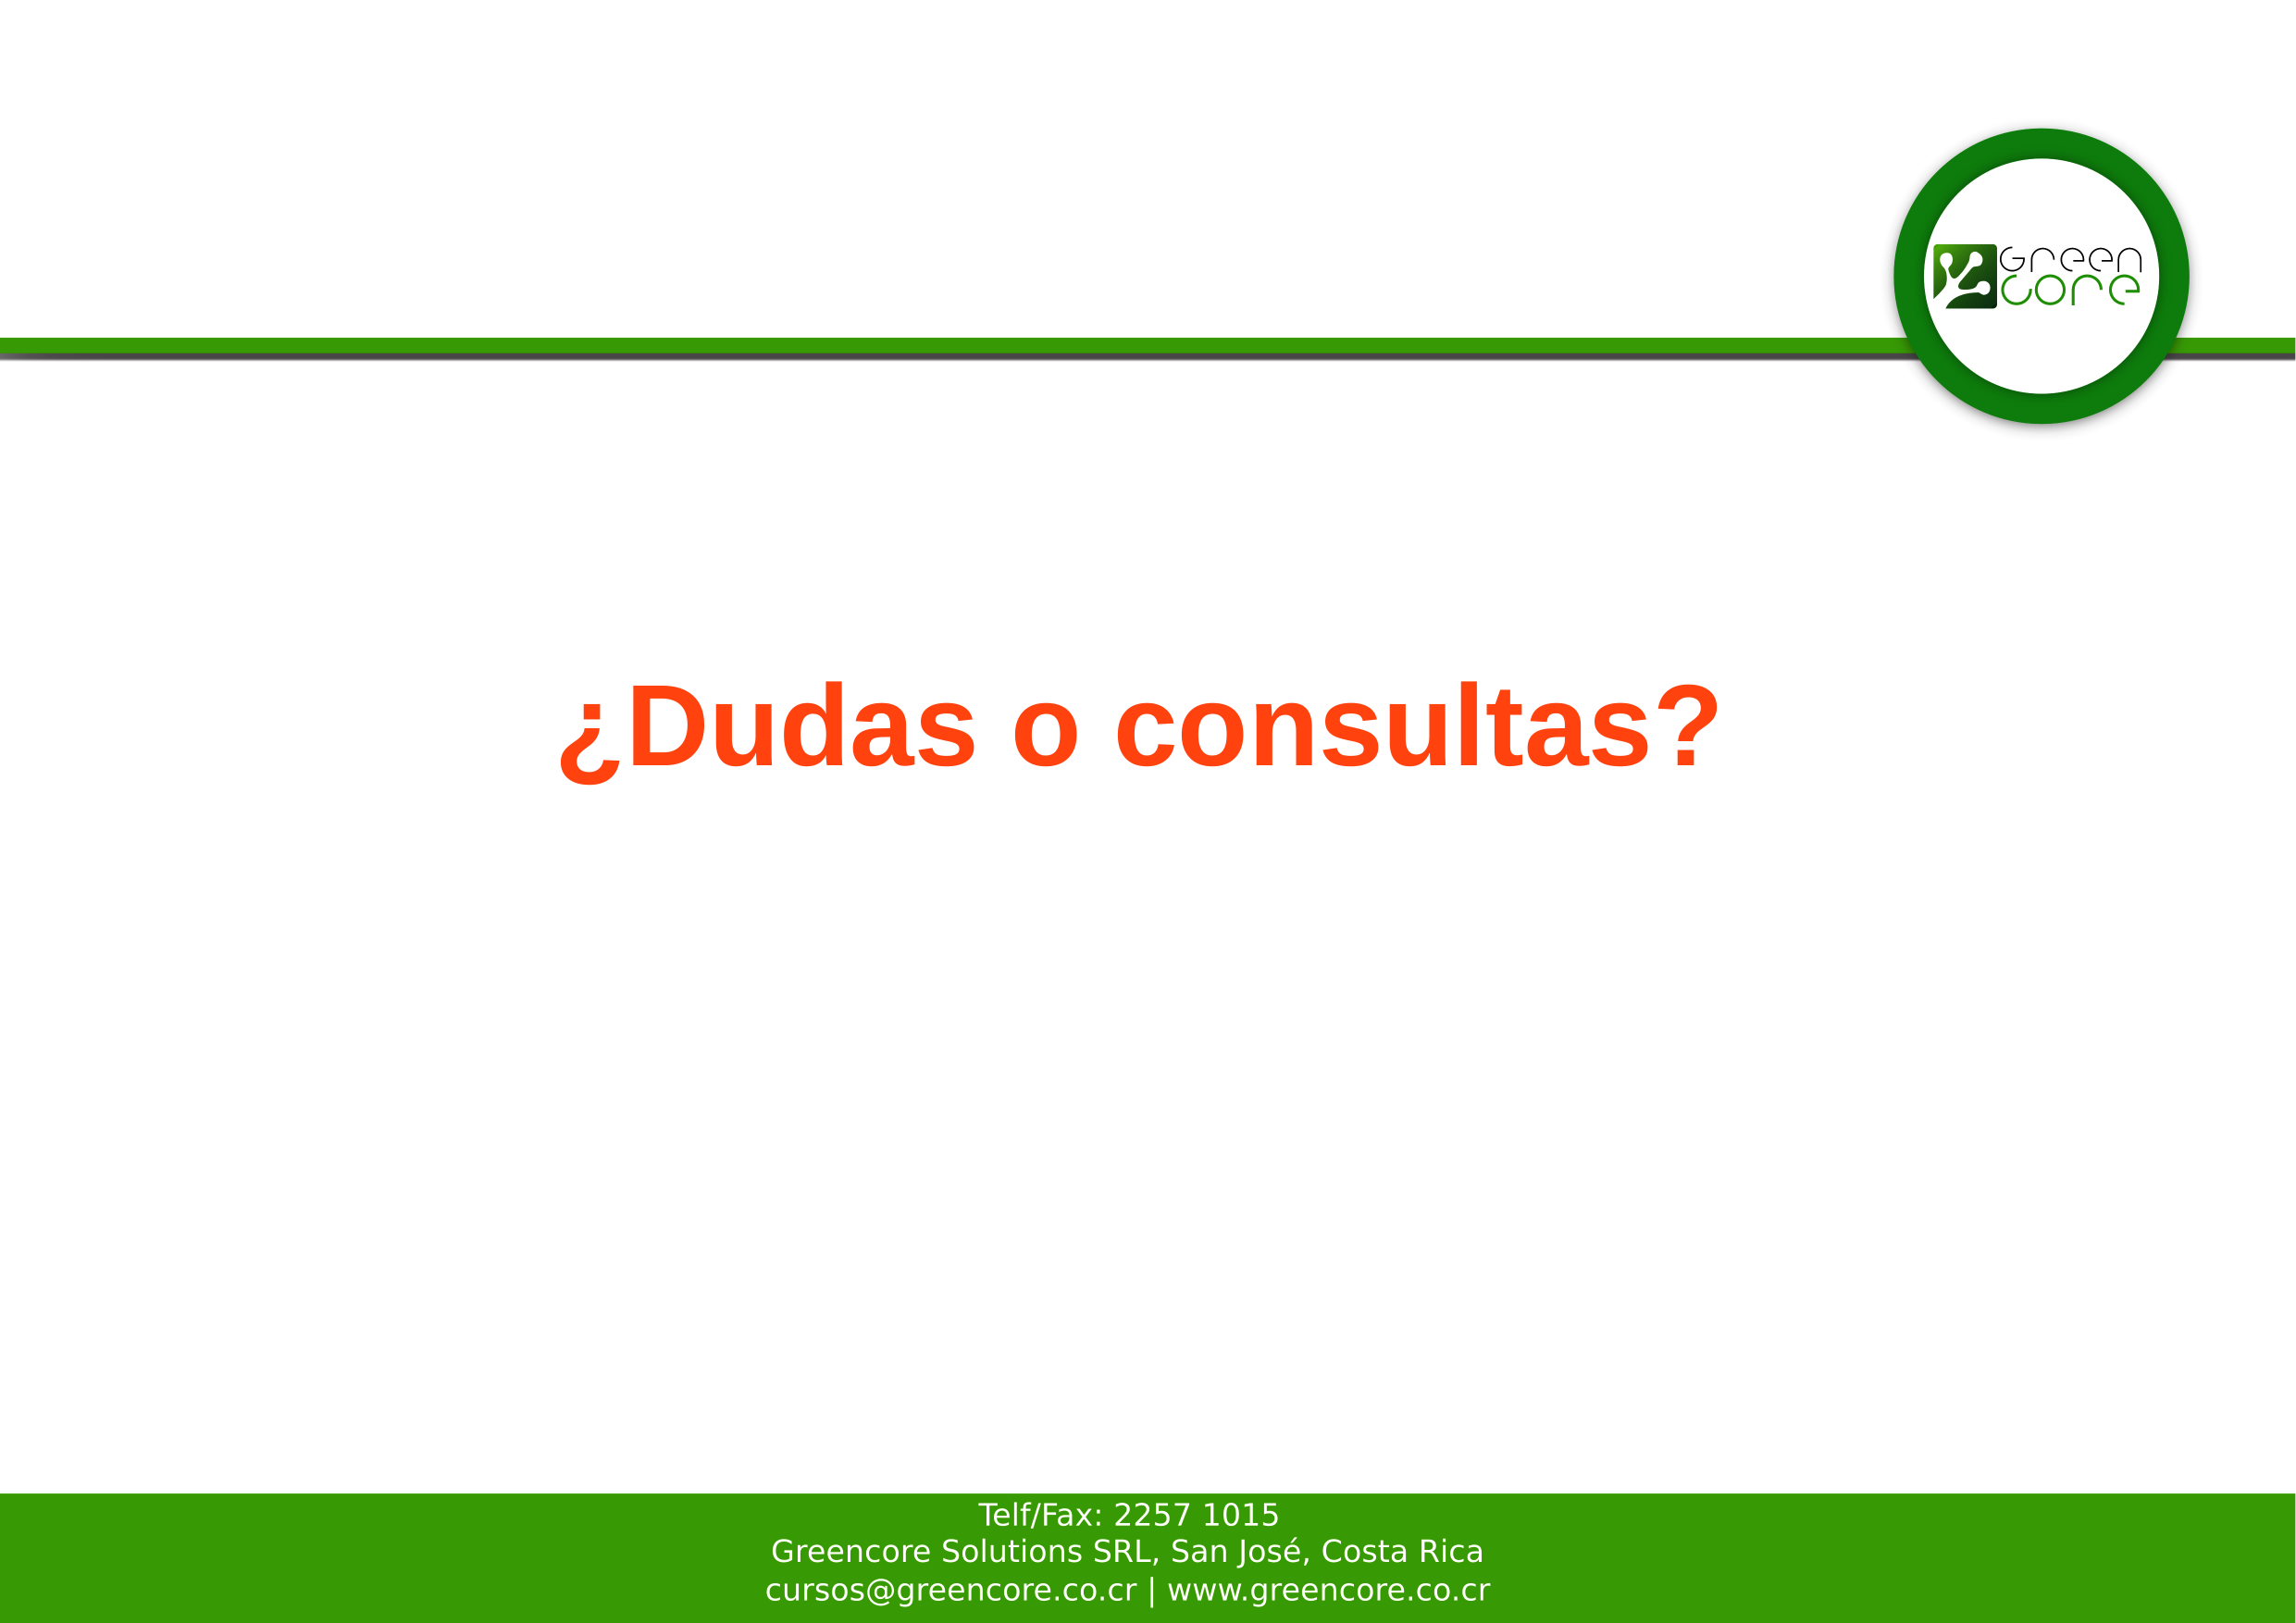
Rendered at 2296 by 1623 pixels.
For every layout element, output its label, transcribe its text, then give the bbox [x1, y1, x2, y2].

picture [0, 0, 2296, 1623]
subtitle ¿Dudas o consultas? [106, 0, 2173, 1451]
